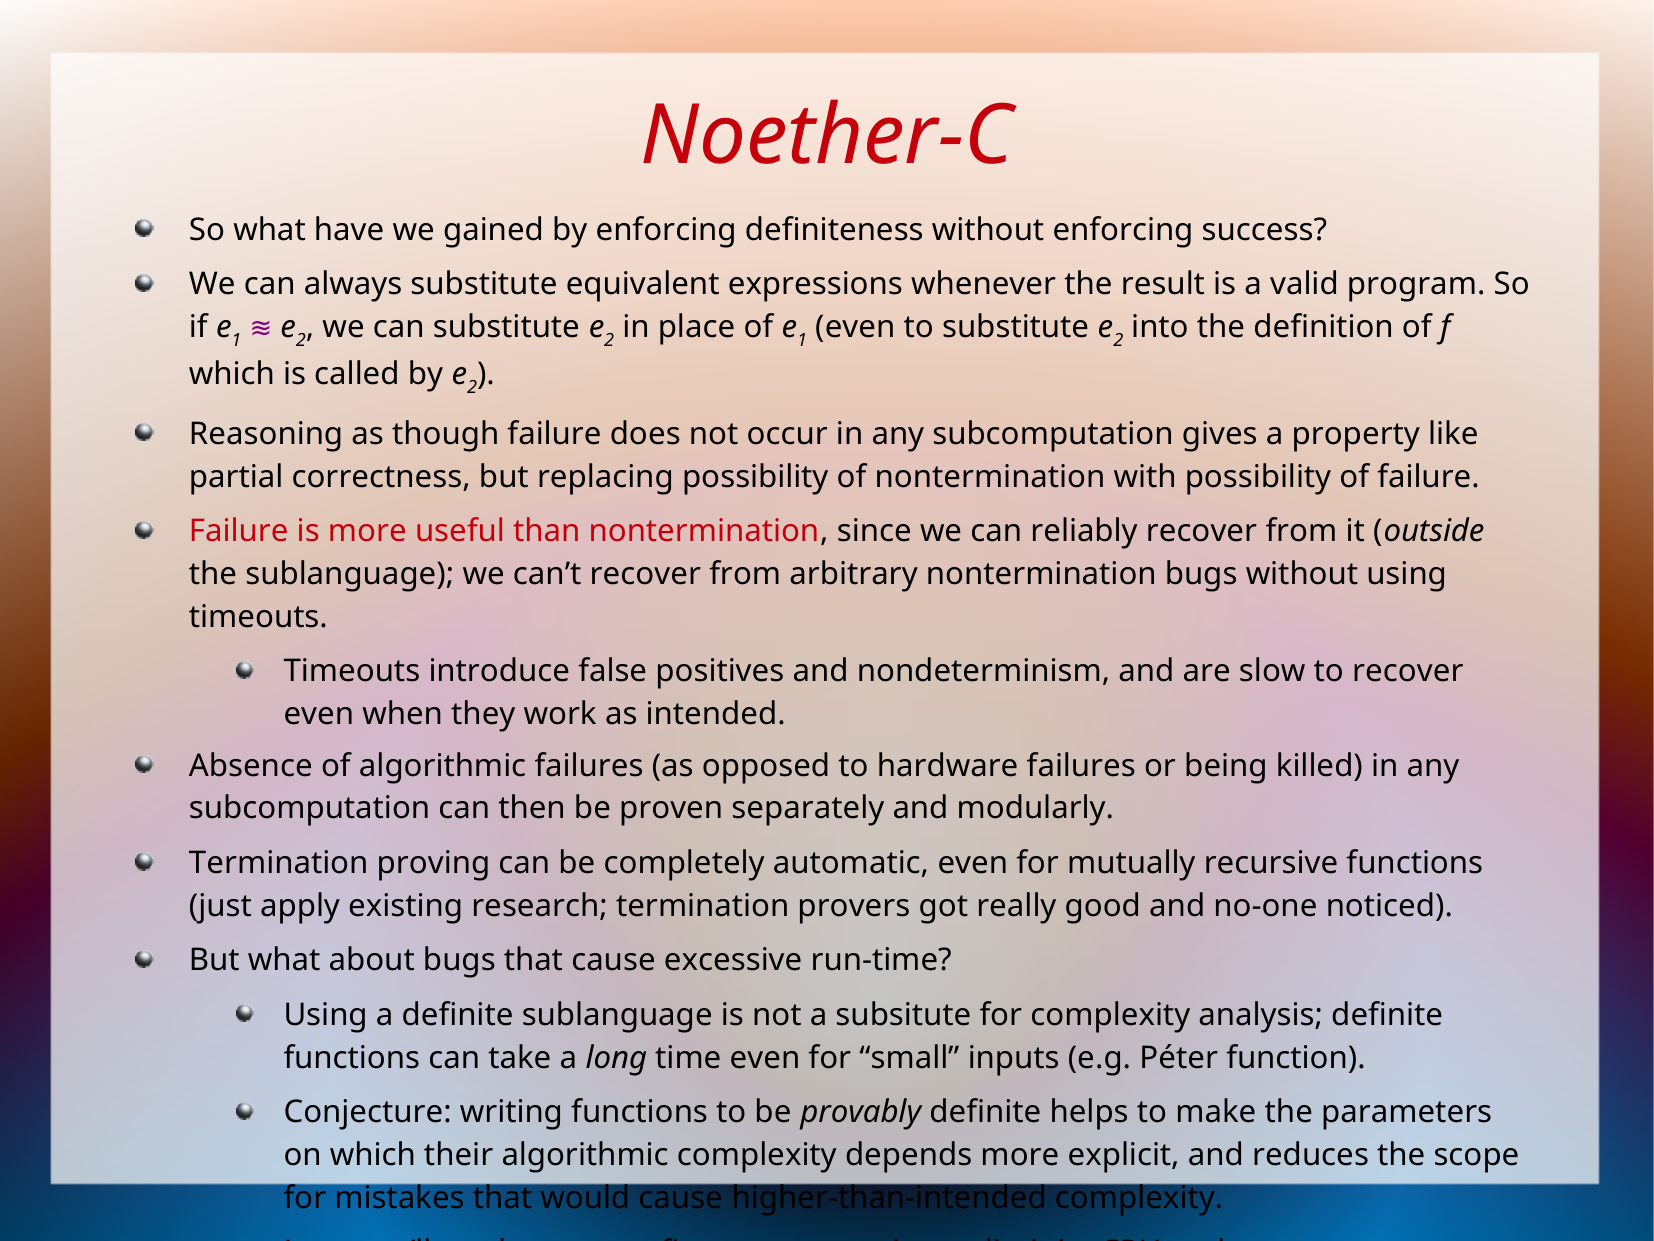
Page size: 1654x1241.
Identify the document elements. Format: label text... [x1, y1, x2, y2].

list So what have we gained by enforcing definiteness without enforcing success? We can always substitute equivalent expressions whenever the result is a valid program. So if e1 ≋ e2, we can substitute e2 in place of e1 (even to substitute e2 into the definition of f which is called by e2). Reasoning as though failure does not occur in any subcomputation gives a property like partial correctness, but replacing possibility of nontermination with possibility of failure. Failure is more useful than nontermination, since we can reliably recover from it (outside the sublanguage); we can’t recover from arbitrary nontermination bugs without using timeouts. Timeouts introduce false positives and nondeterminism, and are slow to recover even when they work as intended. Absence of algorithmic failures (as opposed to hardware failures or being killed) in any subcomputation can then be proven separately and modularly. Termination proving can be completely automatic, even for mutually recursive functions (just apply existing research; termination provers got really good and no-one noticed). But what about bugs that cause excessive run-time? Using a definite sublanguage is not a subsitute for complexity analysis; definite functions can take a long time even for “small” inputs (e.g. Péter function). Conjecture: writing functions to be provably definite helps to make the parameters on which their algorithmic complexity depends more explicit, and reduces the scope for mistakes that would cause higher-than-intended complexity. Later we’ll see how to confine a computation to limit its CPU and memory usage. [118, 207, 1536, 1093]
picture [0, 0, 1654, 1241]
title Noether-C [82, 55, 1571, 207]
